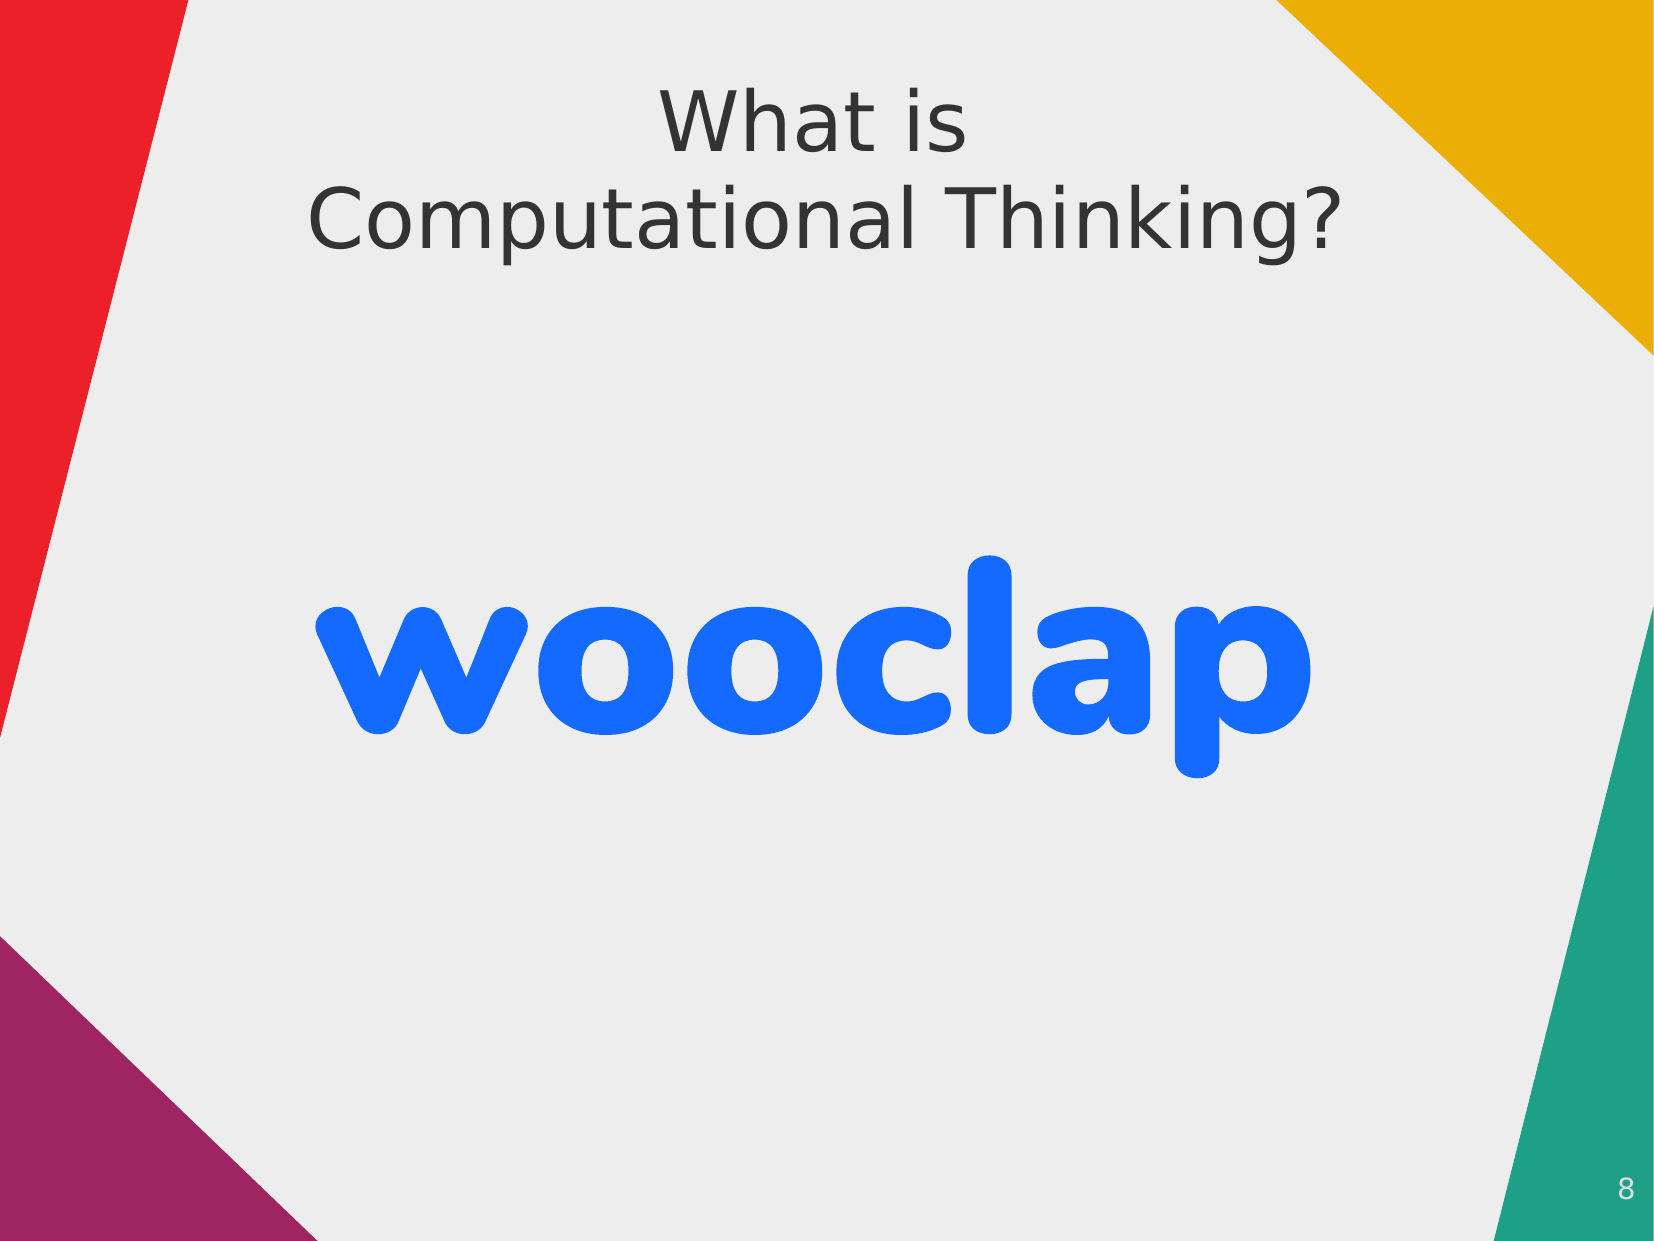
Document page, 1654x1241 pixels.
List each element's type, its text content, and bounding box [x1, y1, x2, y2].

picture [315, 555, 1311, 779]
title What is Computational Thinking? [114, 73, 1539, 271]
